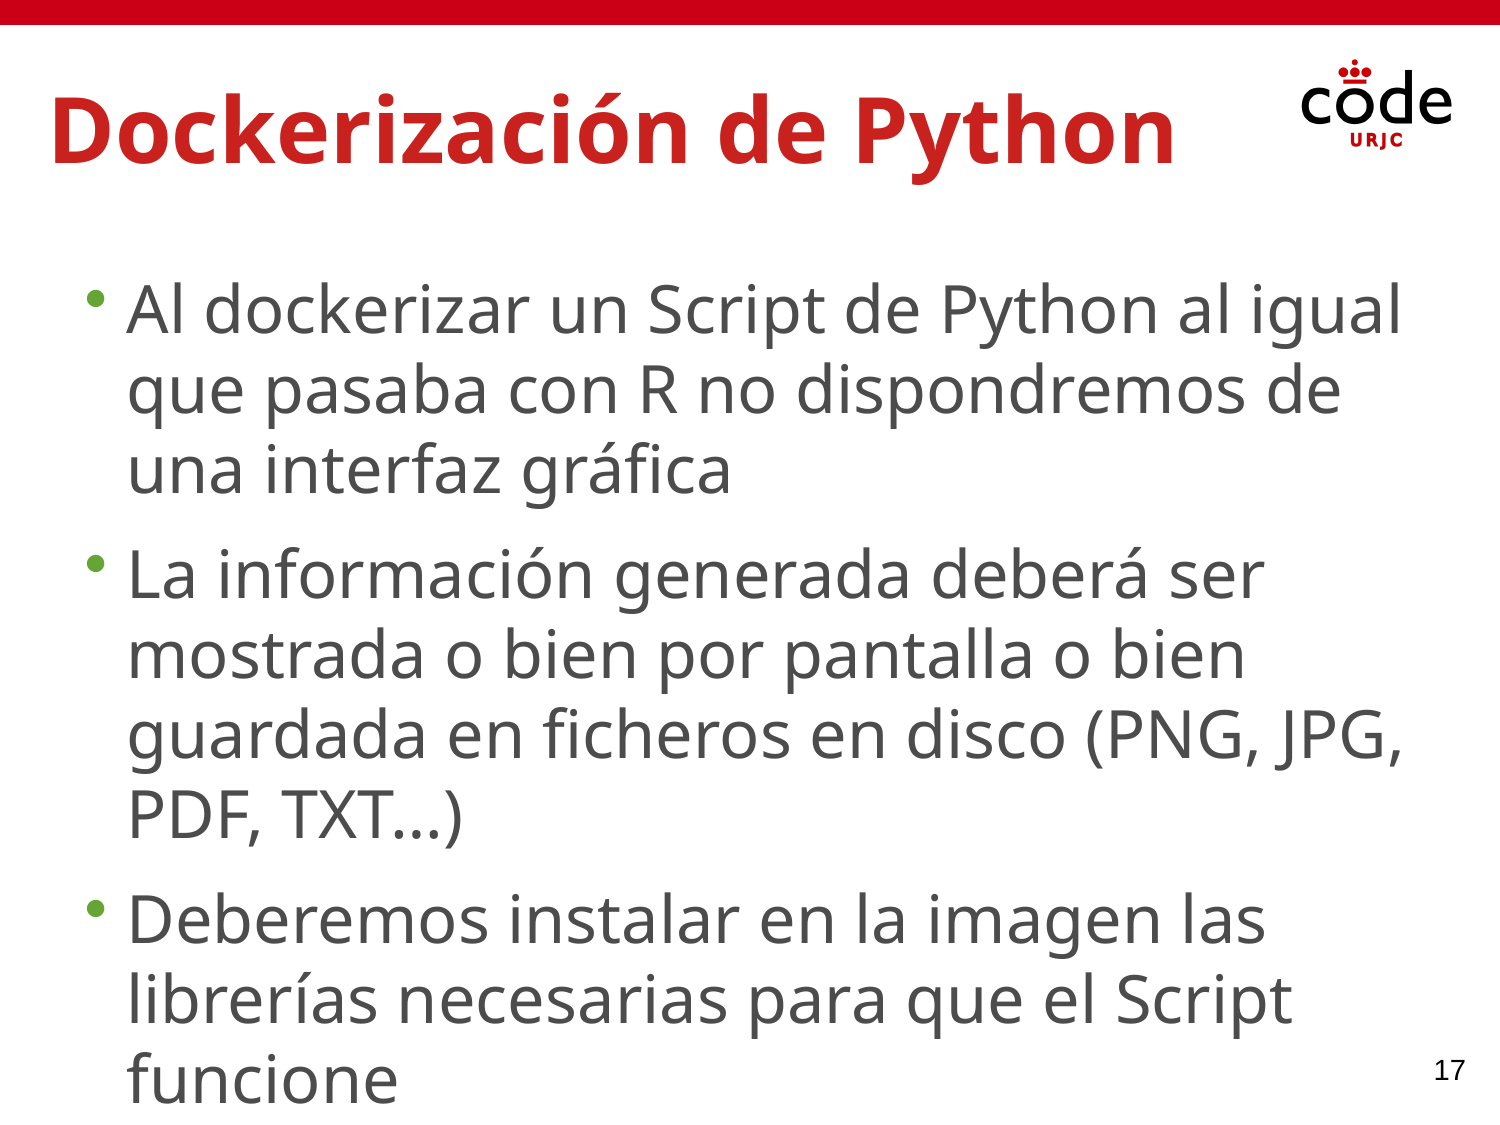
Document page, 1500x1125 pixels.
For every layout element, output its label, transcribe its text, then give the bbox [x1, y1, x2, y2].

list Al dockerizar un Script de Python al igual que pasaba con R no dispondremos de una interfaz gráfica La información generada deberá ser mostrada o bien por pantalla o bien guardada en ficheros en disco (PNG, JPG, PDF, TXT…) Deberemos instalar en la imagen las librerías necesarias para que el Script funcione [51, 259, 1436, 1006]
title Dockerización de Python [32, 79, 1413, 189]
picture [1284, 50, 1468, 161]
